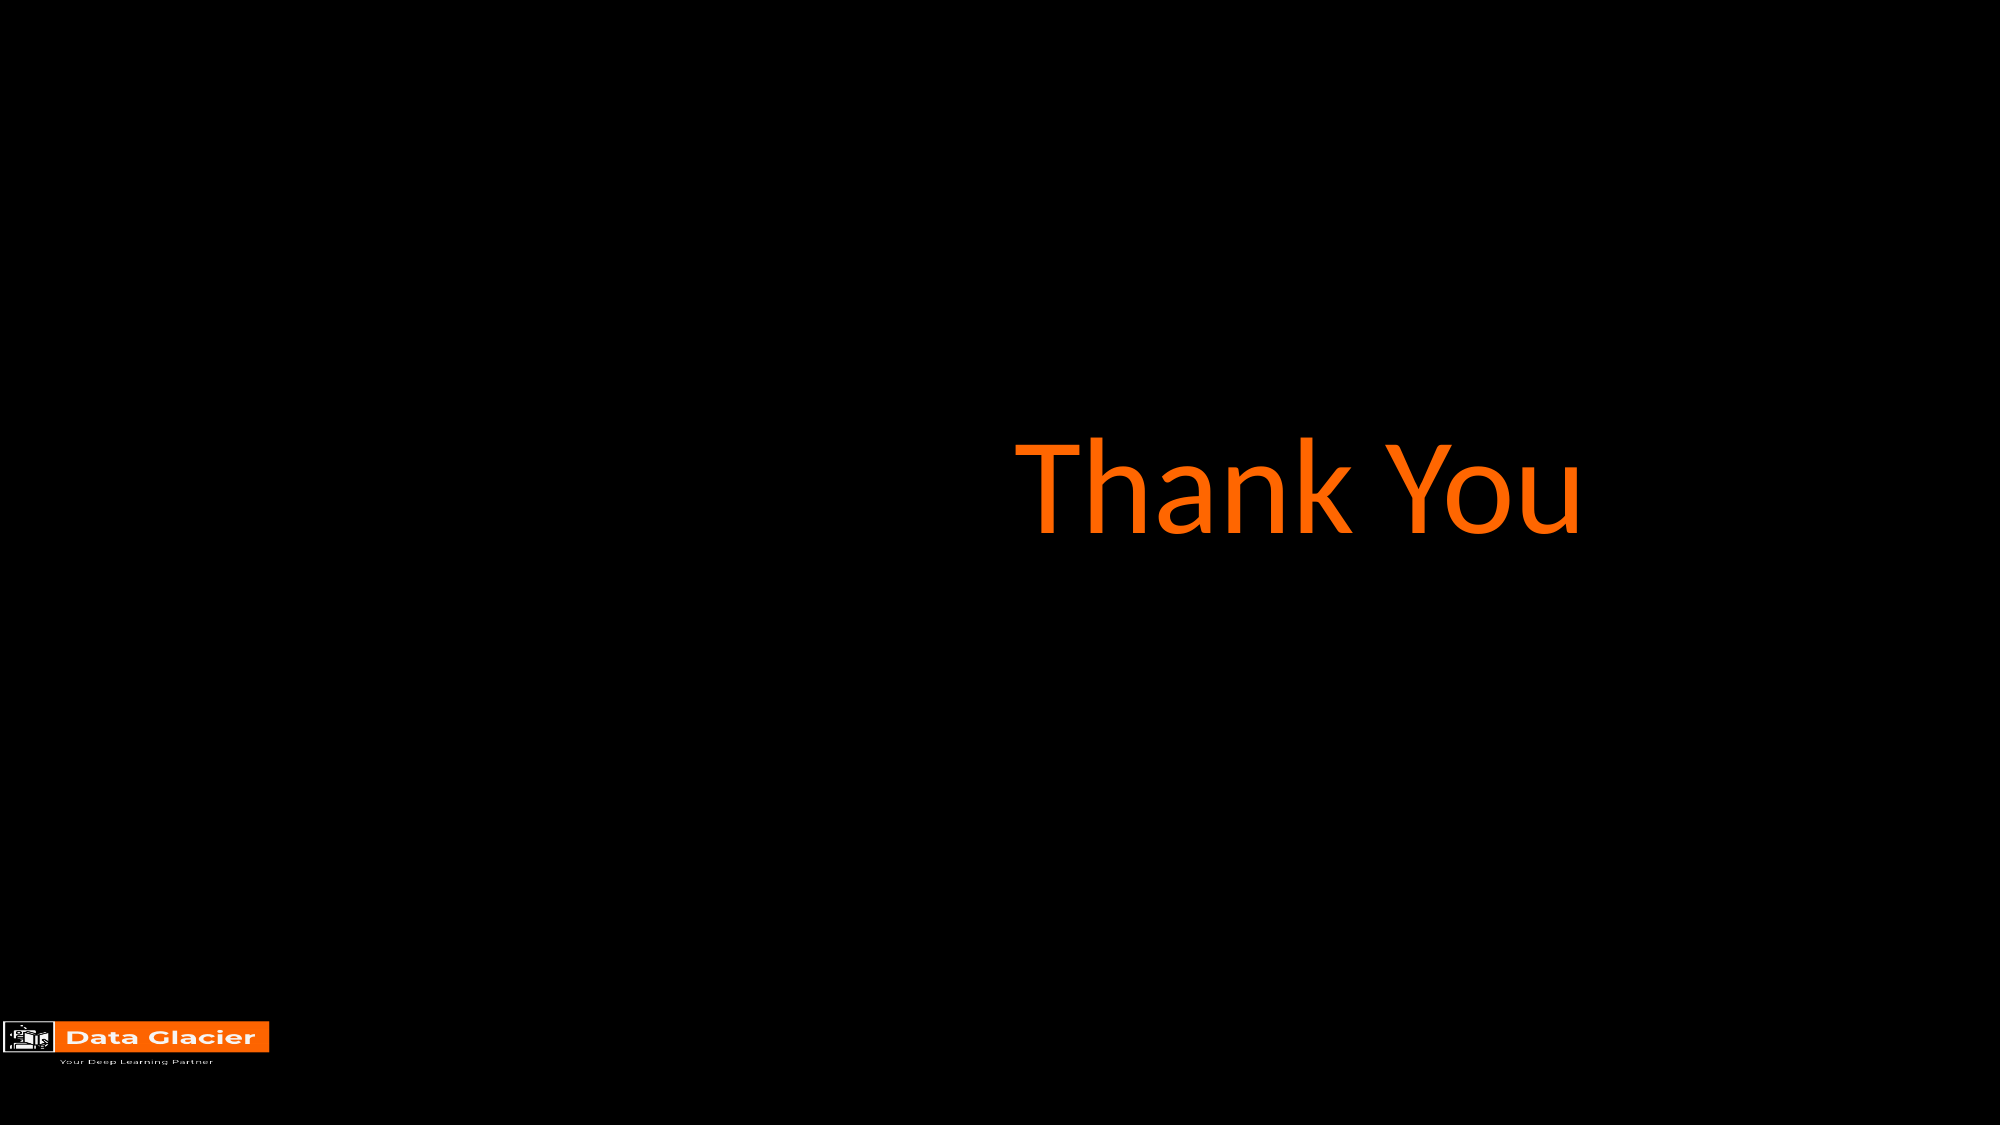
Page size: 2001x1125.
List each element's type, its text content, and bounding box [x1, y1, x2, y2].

subtitle Thank You [845, 407, 1758, 679]
picture [0, 961, 272, 1125]
